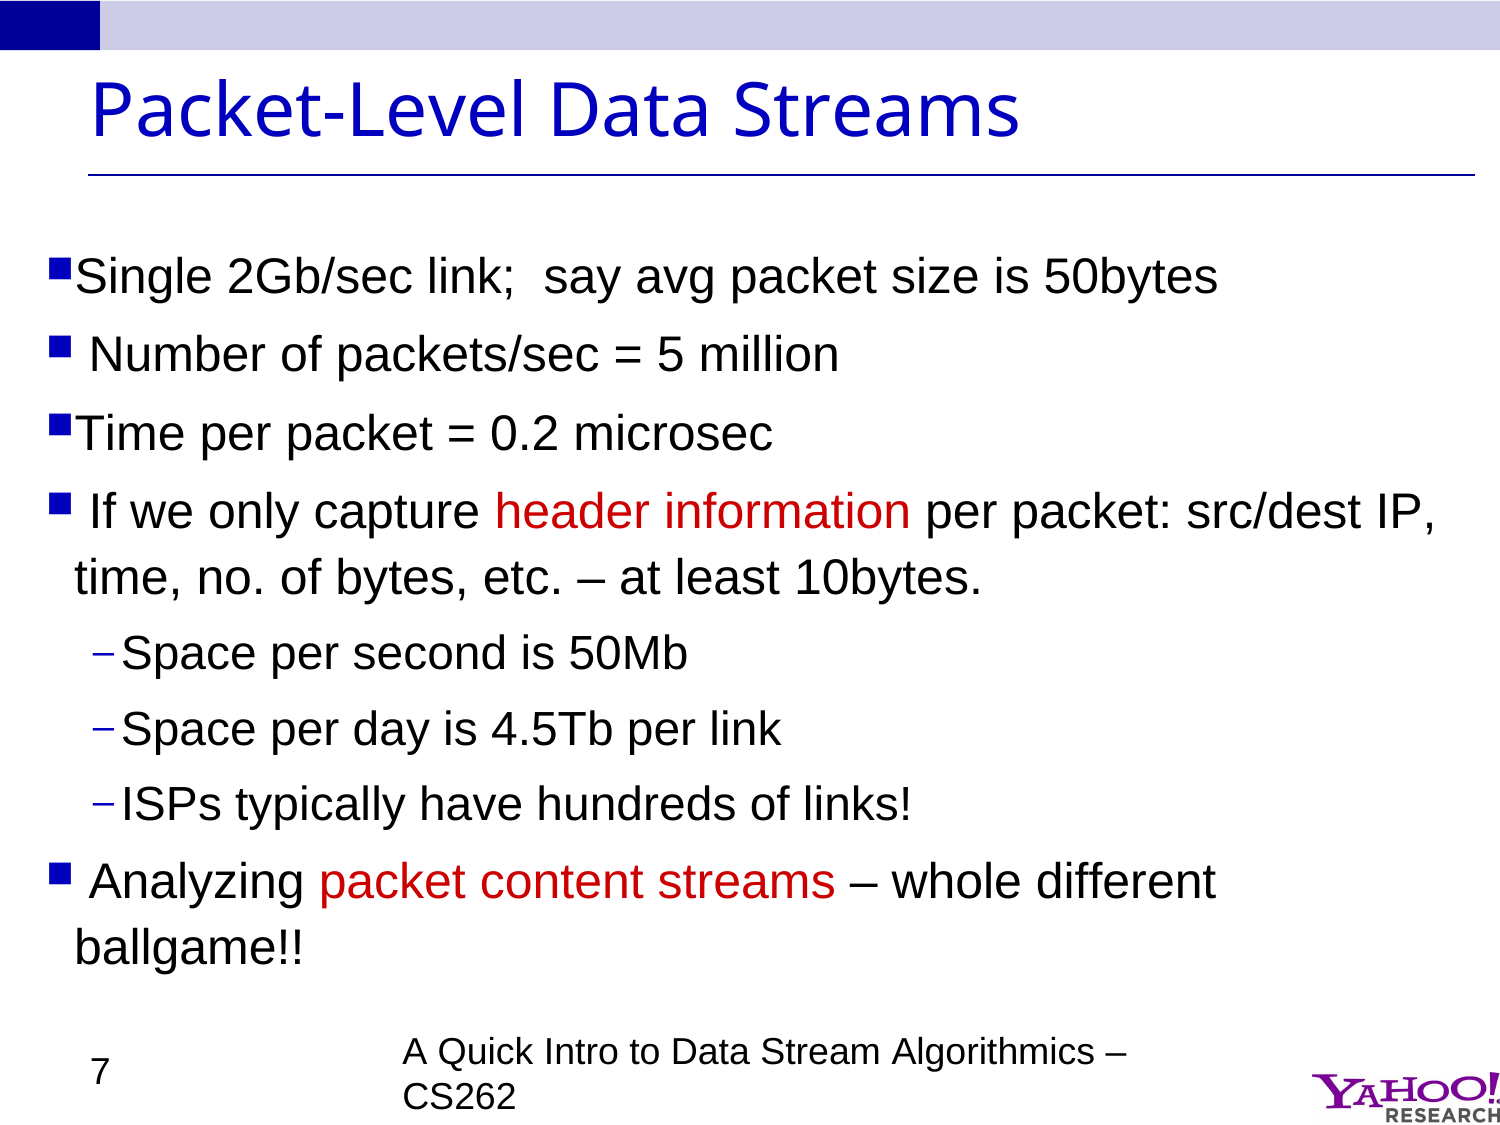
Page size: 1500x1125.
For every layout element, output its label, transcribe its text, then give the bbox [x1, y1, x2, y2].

picture [1463, 1072, 1500, 1125]
list Single 2Gb/sec link; say avg packet size is 50bytes Number of packets/sec = 5 million Time per packet = 0.2 microsec If we only capture header information per packet: src/dest IP, time, no. of bytes, etc. – at least 10bytes. Space per second is 50Mb Space per day is 4.5Tb per link ISPs typically have hundreds of links! Analyzing packet content streams – whole different ballgame!! [31, 229, 1463, 1125]
title Packet-Level Data Streams [75, 37, 1426, 176]
